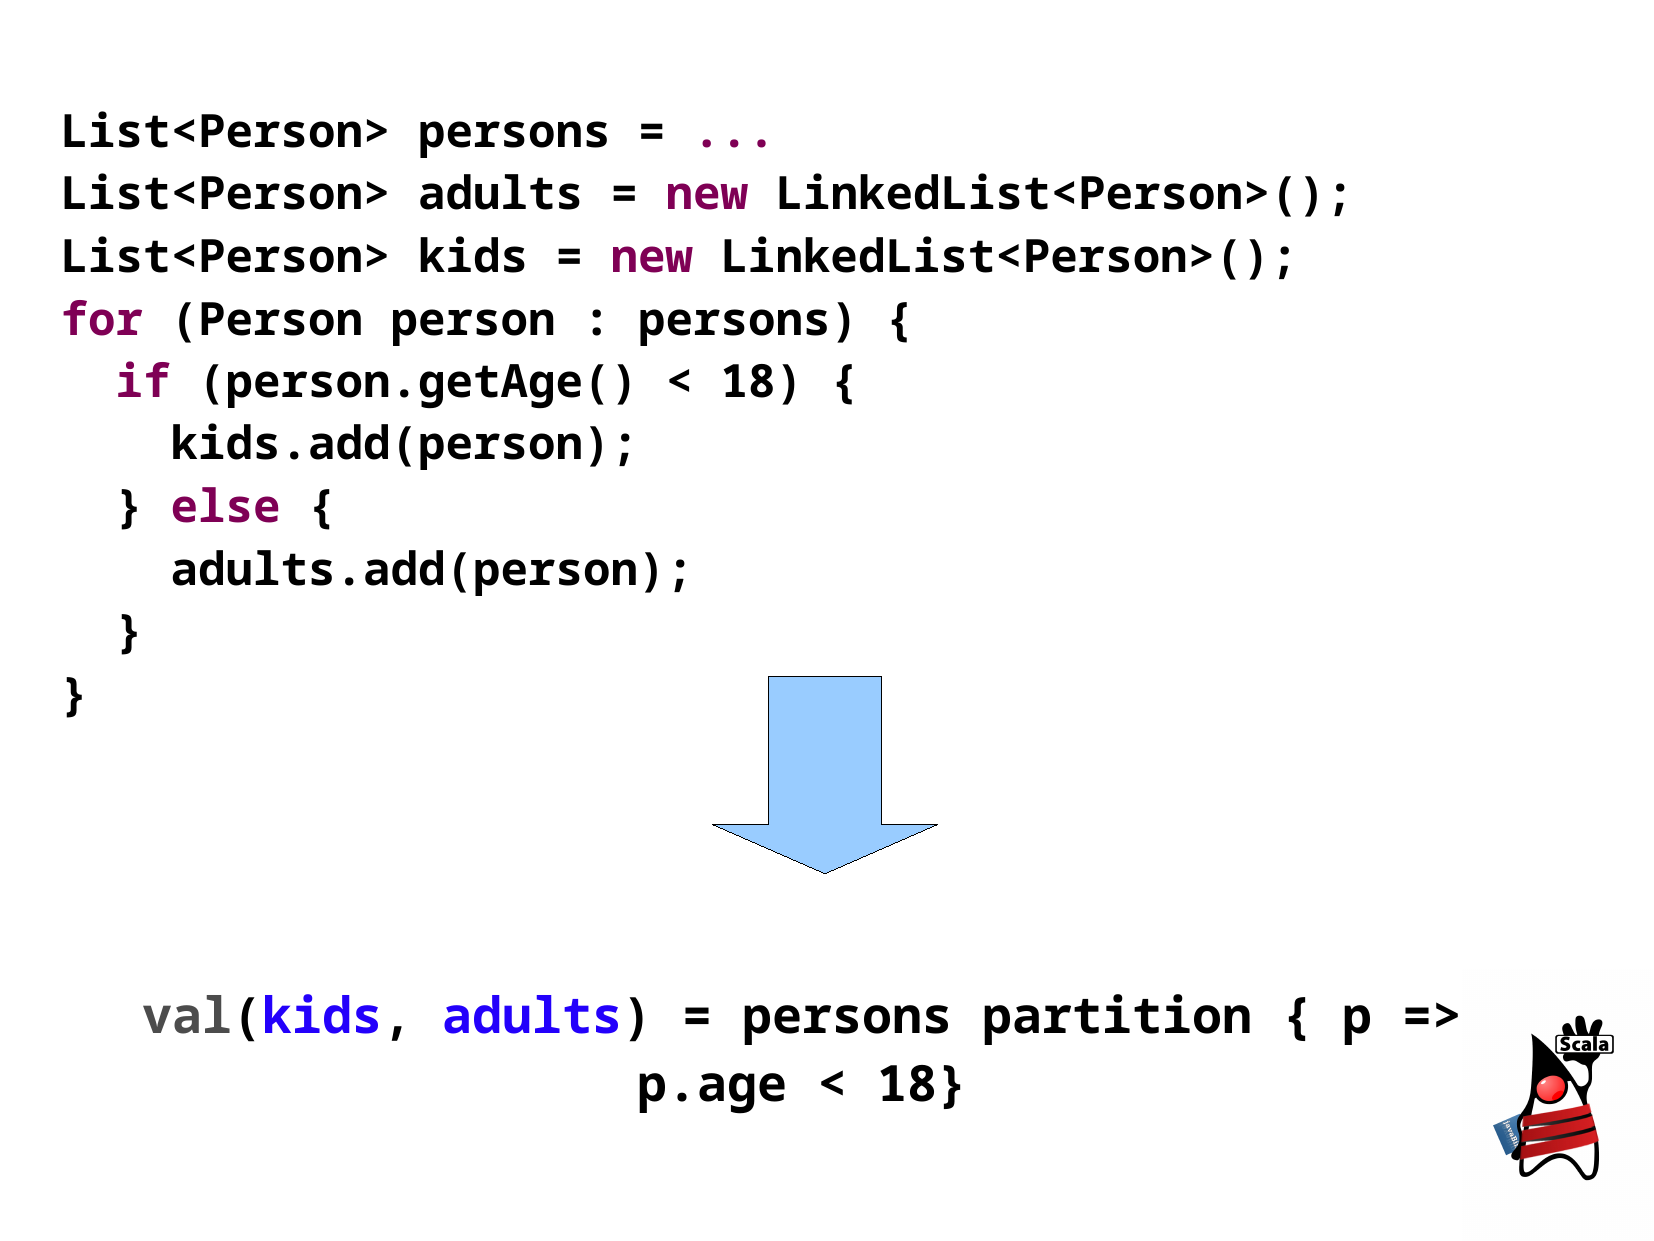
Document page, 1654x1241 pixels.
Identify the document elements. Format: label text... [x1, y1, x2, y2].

text_box val(kids, adults) = persons partition { p => p.age < 18} [37, 972, 1568, 1113]
picture [1462, 969, 1654, 1241]
text_box [712, 676, 938, 874]
text_box List<Person> persons = ... List<Person> adults = new LinkedList<Person>(); List<Person> kids = new LinkedList<Person>(); for (Person person : persons) { if (person.getAge() < 18) { kids.add(person); } else { adults.add(person); } } [45, 28, 1654, 674]
